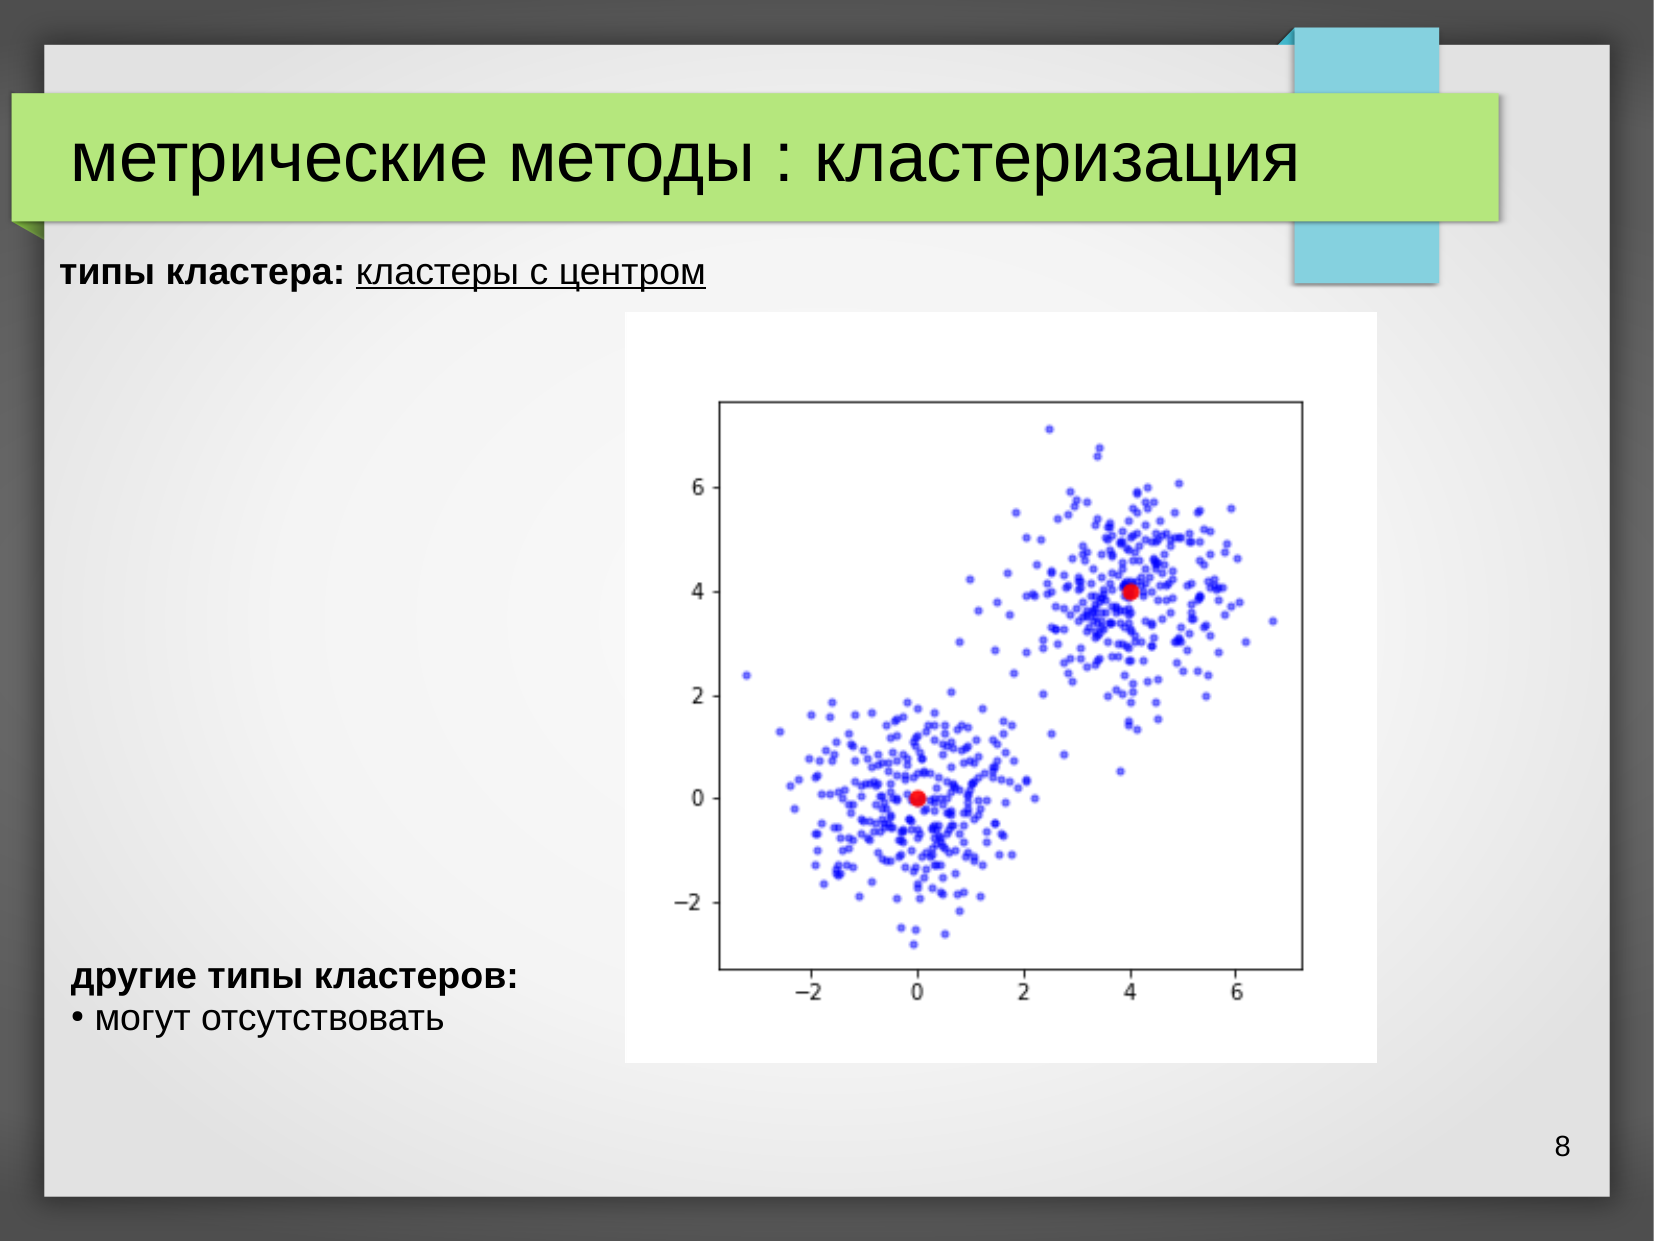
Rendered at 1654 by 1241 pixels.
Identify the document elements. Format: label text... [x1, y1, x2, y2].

picture [0, 0, 1654, 1241]
text_box другие типы кластеров: могут отсутствовать [70, 942, 532, 1093]
subtitle типы кластера: кластеры с центром [59, 248, 898, 296]
title метрические методы : кластеризация [70, 117, 1382, 197]
